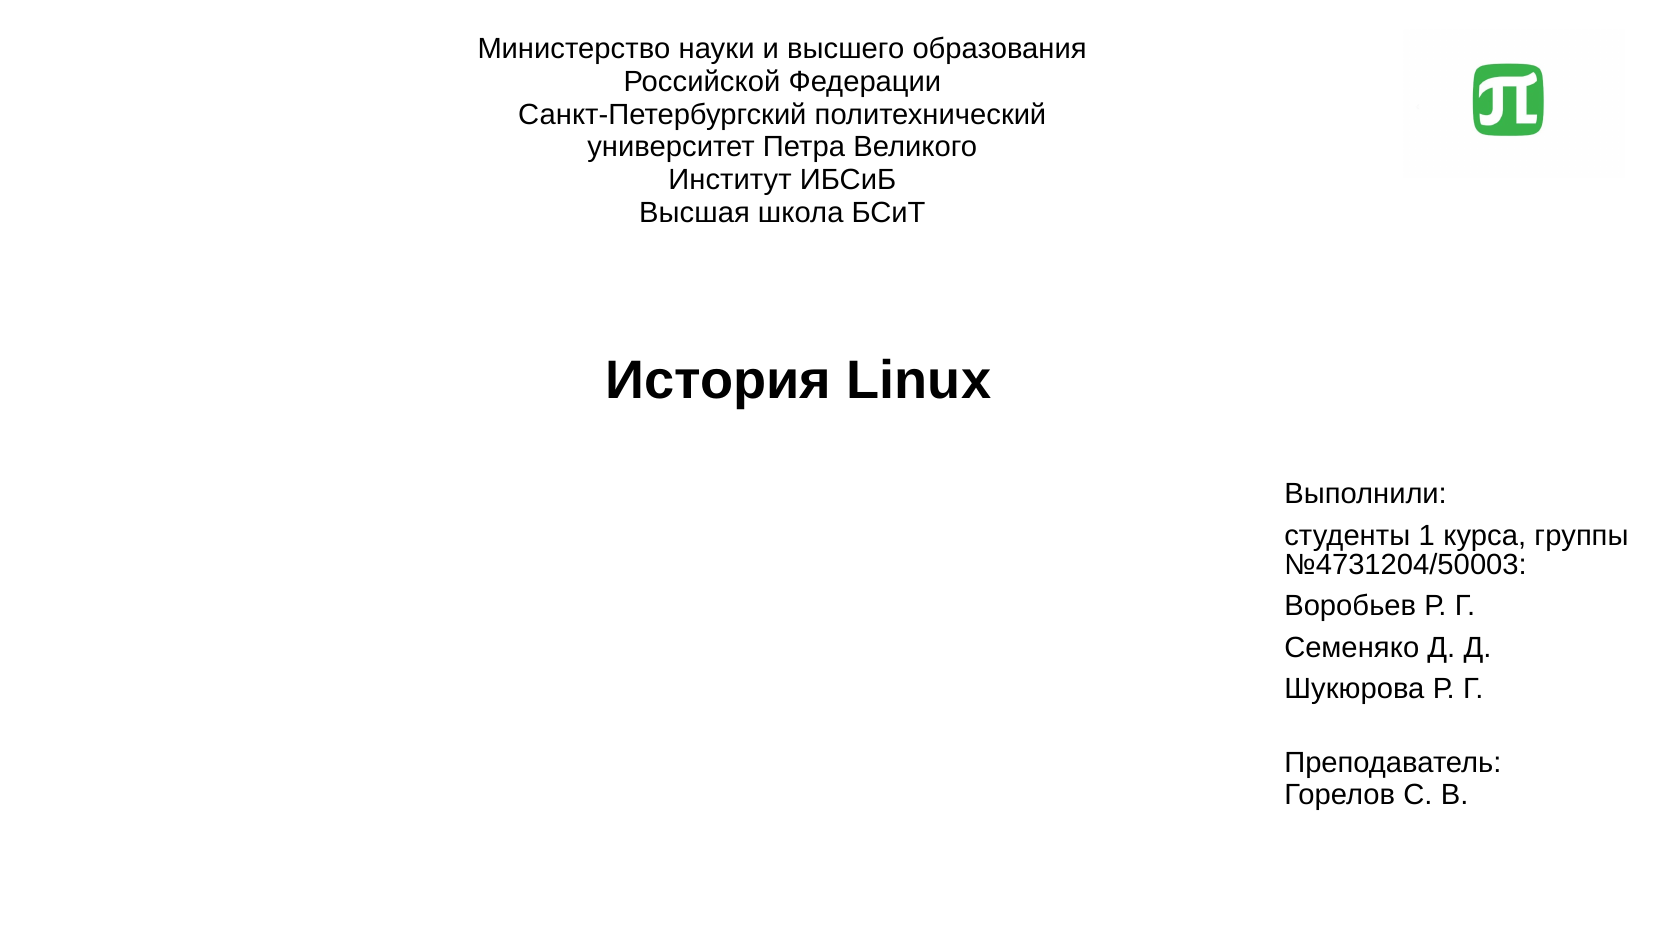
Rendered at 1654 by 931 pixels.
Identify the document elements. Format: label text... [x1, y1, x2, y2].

text_box Министерство науки и высшего образования Российской Федерации Санкт-Петербургский политехнический университет Петра Великого Институт ИБСиБ Высшая школа БСиТ [236, 24, 1329, 237]
text_box Преподаватель: Горелов С. В. [1269, 738, 1536, 827]
text_box Выполнили: студенты 1 курса, группы №4731204/50003: Воробьев Р. Г. Семеняко Д. Д. Шукюрова Р. Г. [1269, 473, 1654, 771]
picture [1403, 29, 1625, 178]
text_box История Linux [590, 342, 1111, 473]
